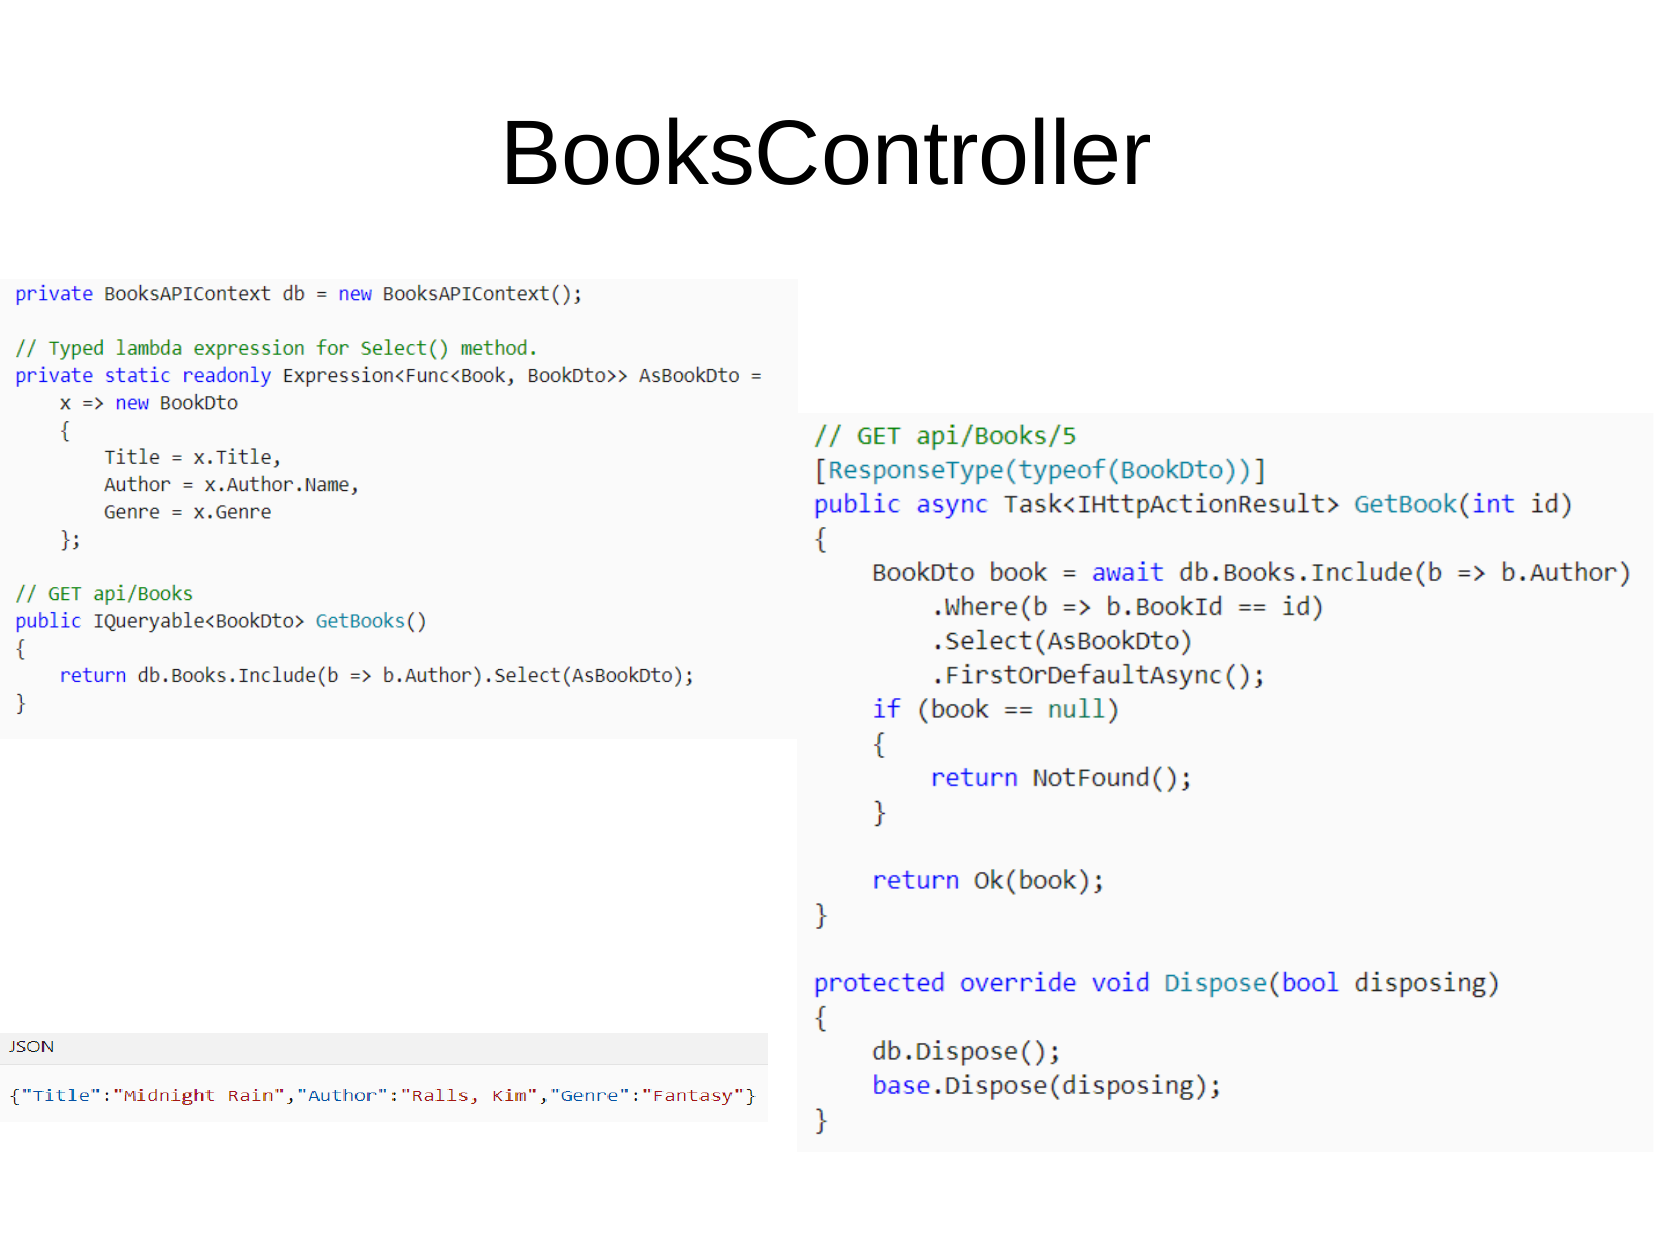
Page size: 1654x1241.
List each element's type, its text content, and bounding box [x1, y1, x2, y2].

picture [0, 279, 1654, 1152]
title BooksController [82, 49, 1571, 257]
picture [0, 1033, 768, 1123]
